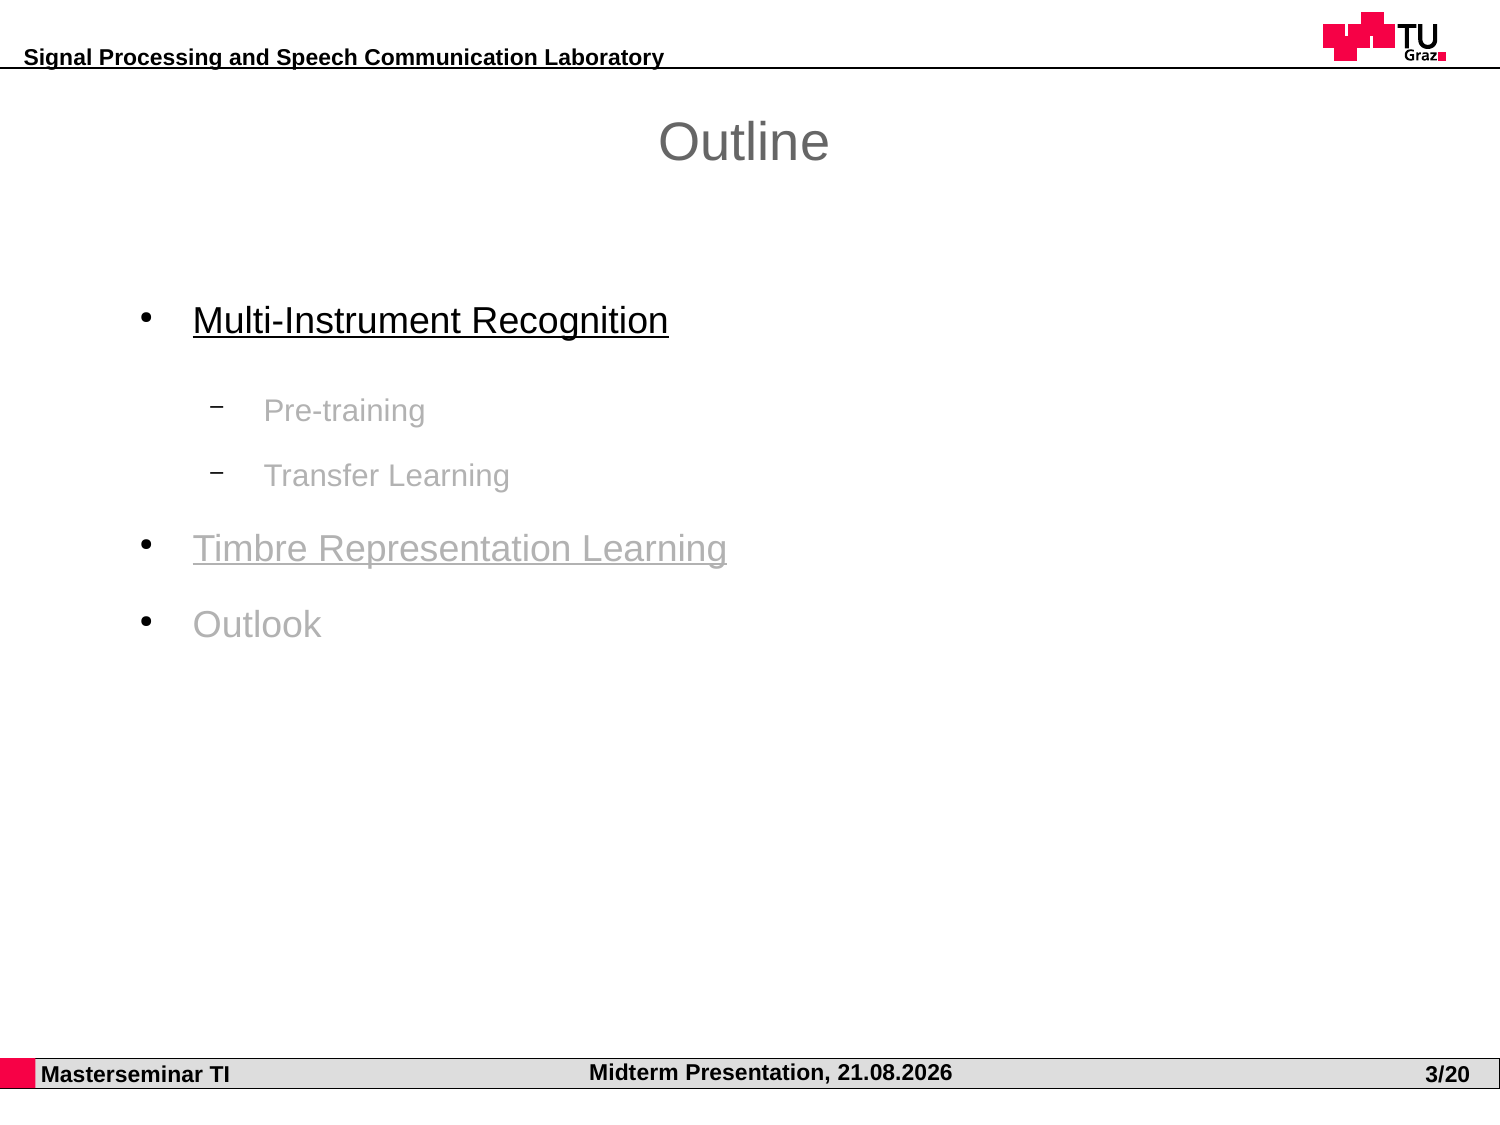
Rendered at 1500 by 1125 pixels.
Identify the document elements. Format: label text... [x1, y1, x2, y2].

list Multi-Instrument Recognition Pre-training Transfer Learning Timbre Representation Learning Outlook [107, 266, 1382, 787]
list Outline [107, 106, 1382, 201]
